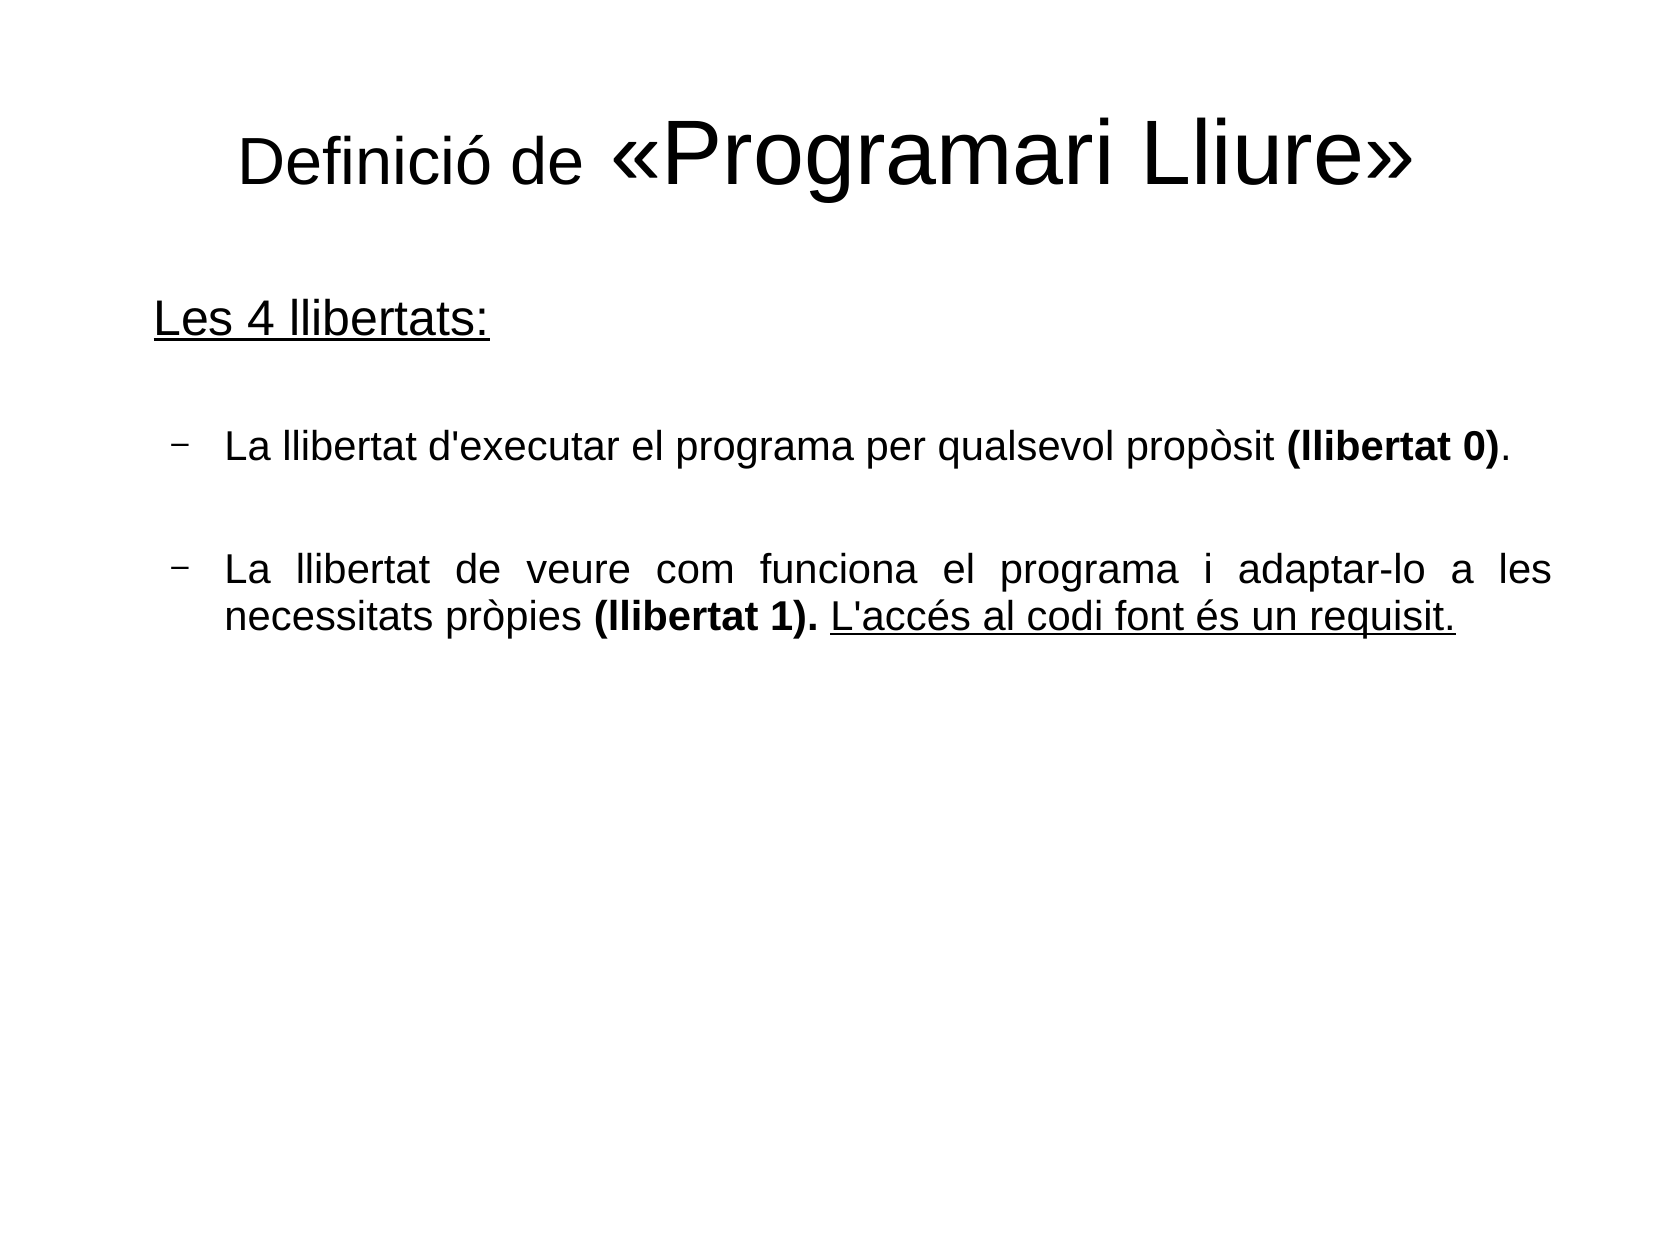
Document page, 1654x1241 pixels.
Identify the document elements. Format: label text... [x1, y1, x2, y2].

list Les 4 llibertats: La llibertat d'executar el programa per qualsevol propòsit (llibertat 0). La llibertat de veure com funciona el programa i adaptar-lo a les necessitats pròpies (llibertat 1). L'accés al codi font és un requisit. [82, 290, 1554, 1123]
title Definició de «Programari Lliure» [82, 49, 1571, 257]
